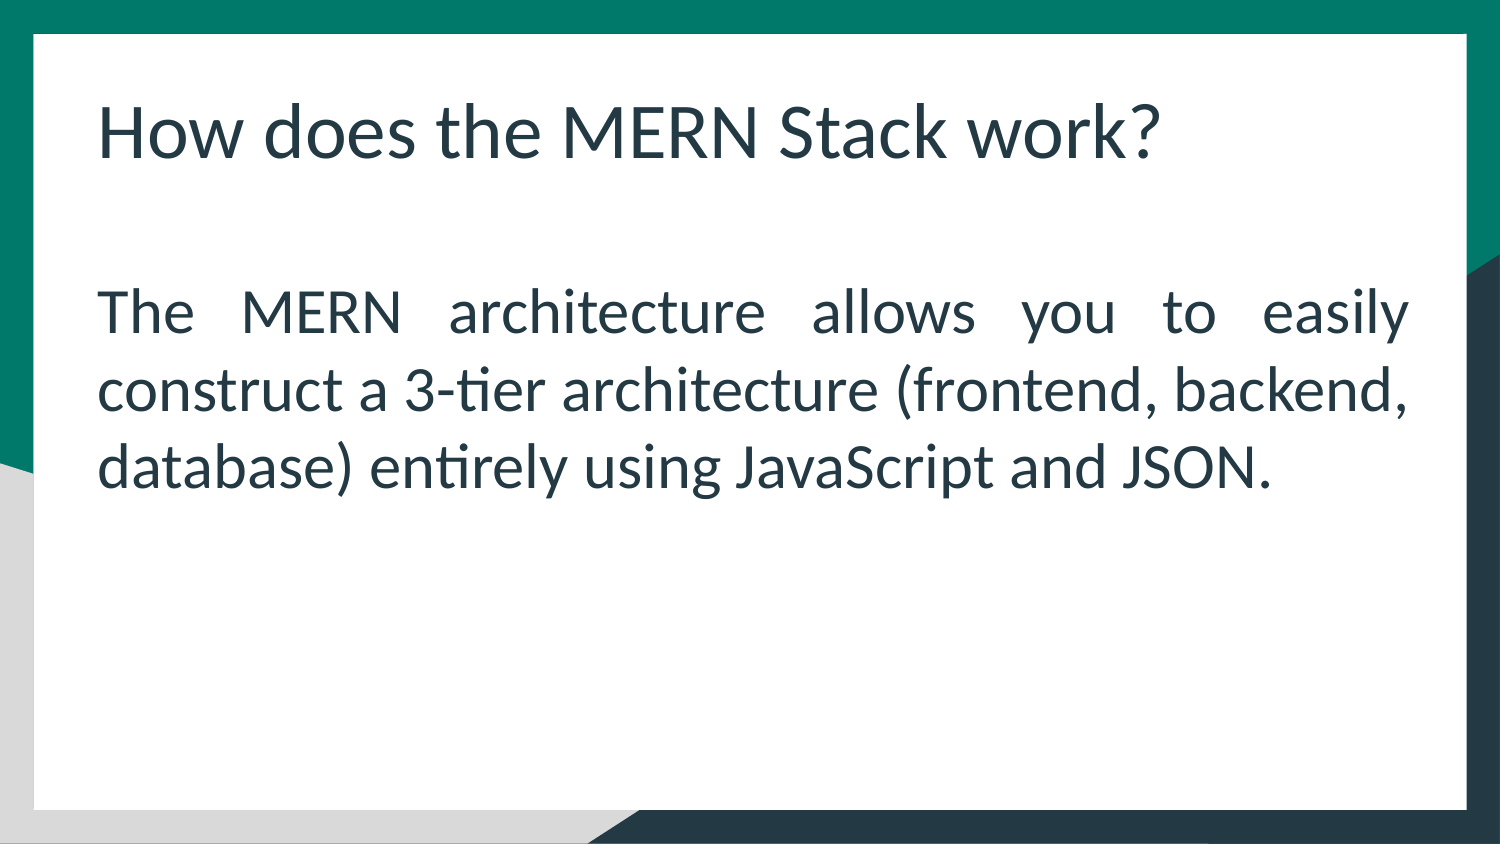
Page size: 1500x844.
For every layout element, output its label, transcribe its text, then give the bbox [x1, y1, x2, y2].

text_box How does the MERN Stack work? The MERN architecture allows you to easily construct a 3-tier architecture (frontend, backend, database) entirely using JavaScript and JSON. [82, 63, 1426, 657]
